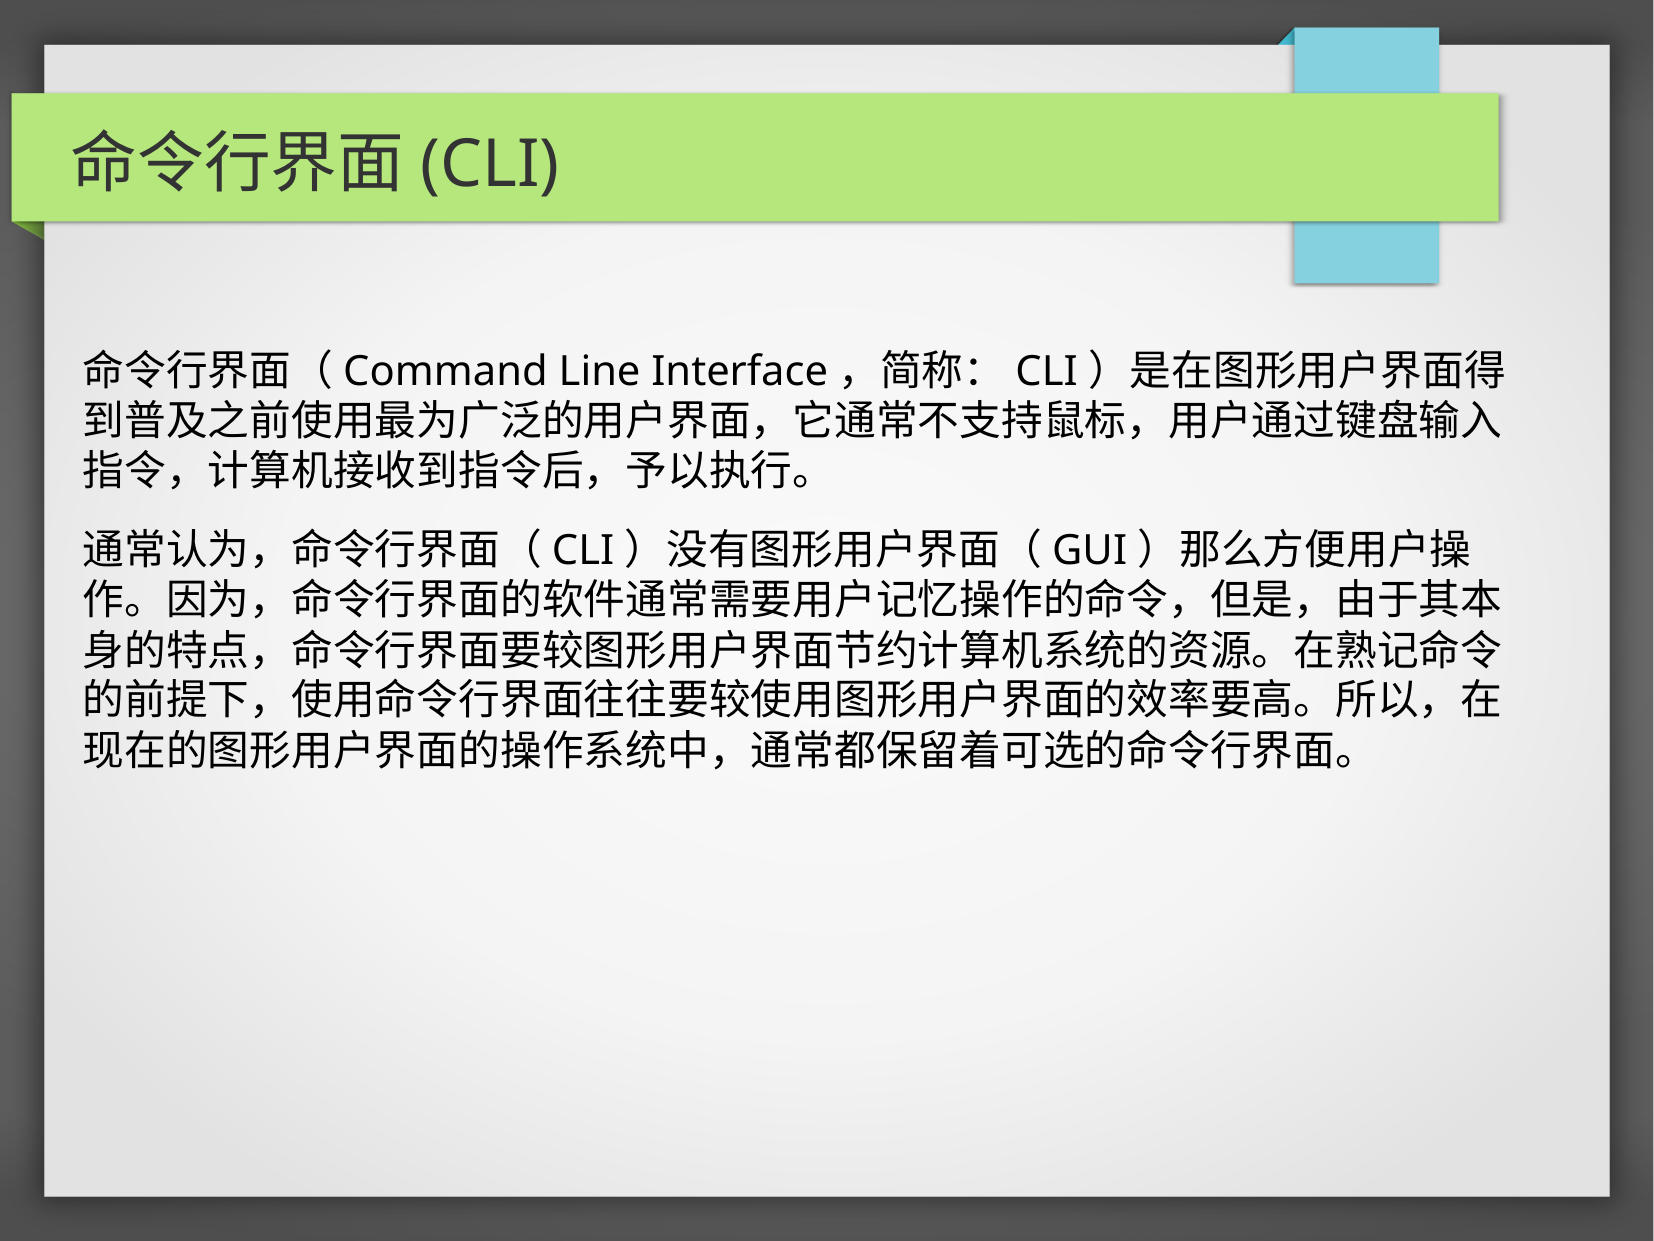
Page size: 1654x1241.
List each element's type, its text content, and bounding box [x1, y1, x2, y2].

list 命令行界面（Command Line Interface，简称：CLI）是在图形用户界面得到普及之前使用最为广泛的用户界面，它通常不支持鼠标，用户通过键盘输入指令，计算机接收到指令后，予以执行。 通常认为，命令行界面（CLI）没有图形用户界面（GUI）那么方便用户操作。因为，命令行界面的软件通常需要用户记忆操作的命令，但是，由于其本身的特点，命令行界面要较图形用户界面节约计算机系统的资源。在熟记命令的前提下，使用命令行界面往往要较使用图形用户界面的效率要高。所以，在现在的图形用户界面的操作系统中，通常都保留着可选的命令行界面。 [82, 343, 1538, 1063]
picture [0, 0, 1654, 1241]
title 命令行界面(CLI) [70, 106, 1229, 213]
